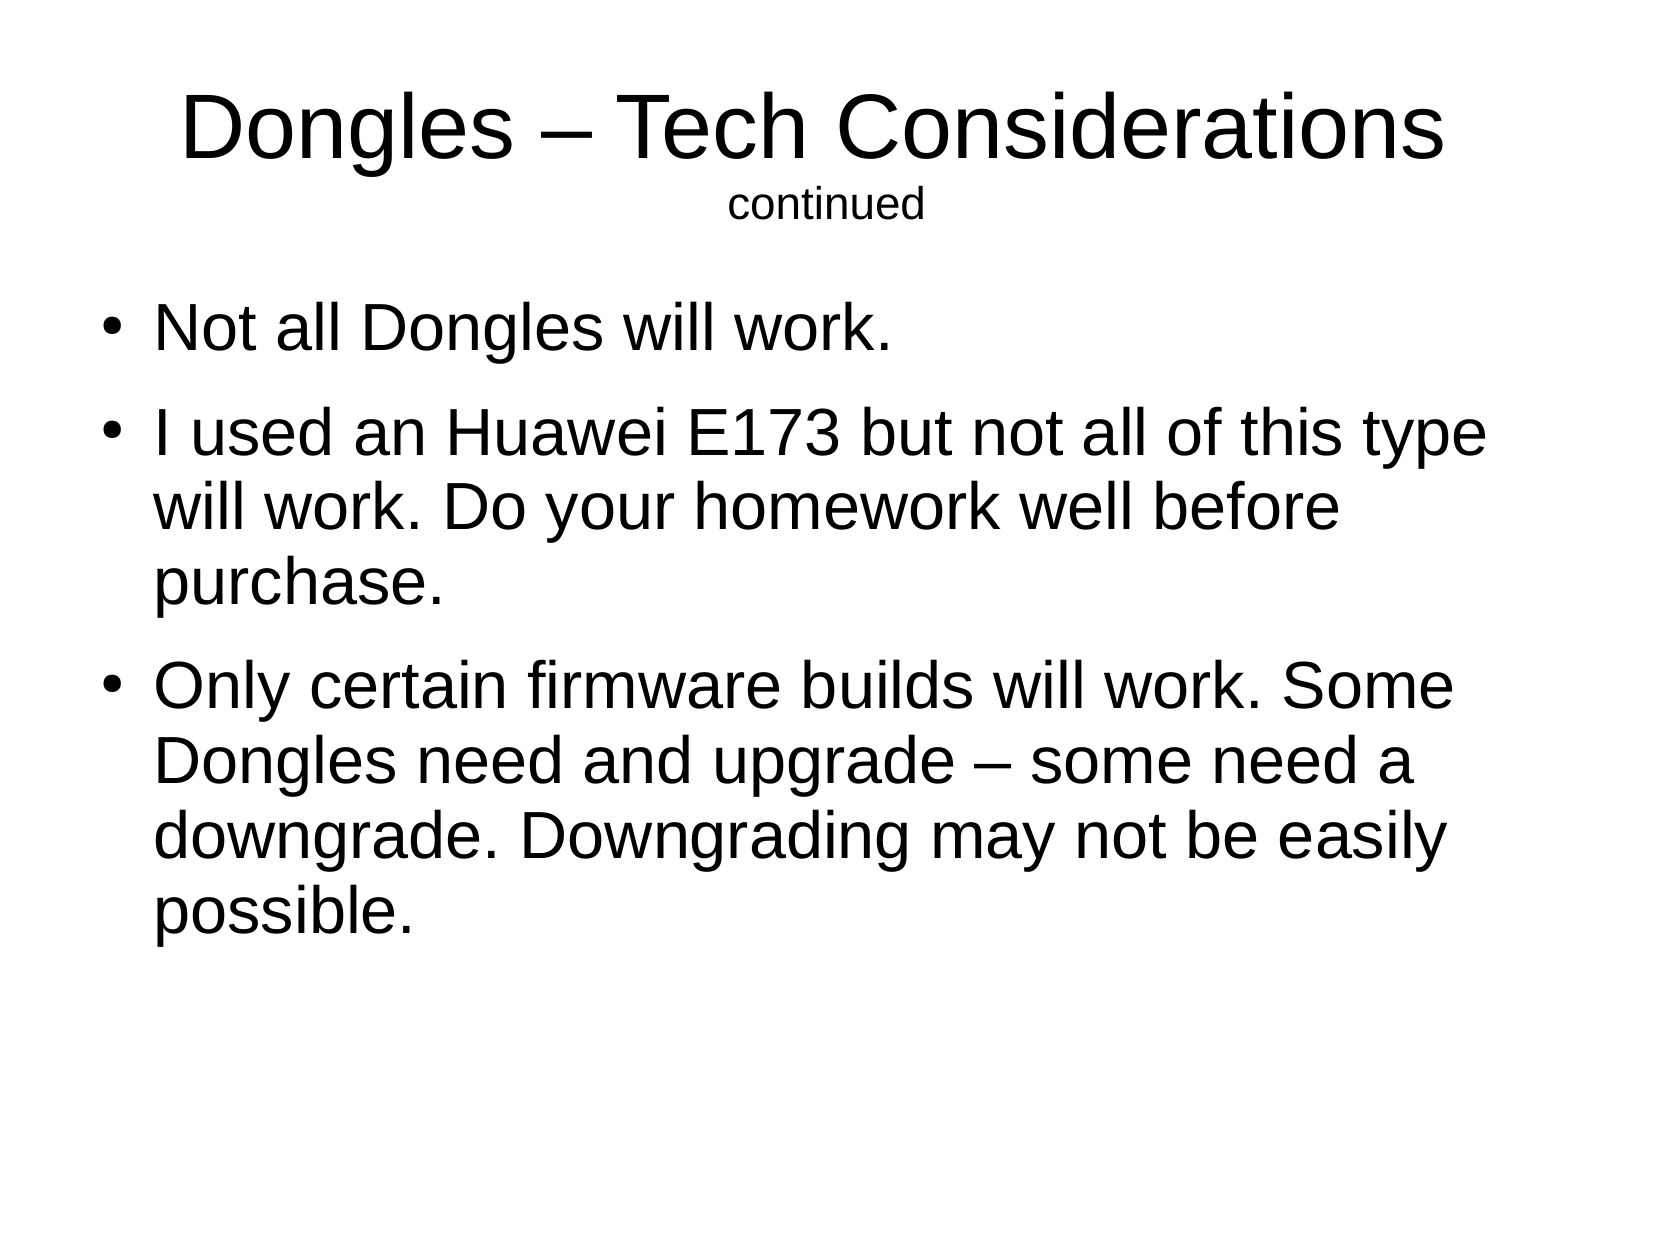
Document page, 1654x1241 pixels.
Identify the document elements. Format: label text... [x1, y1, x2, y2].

title Dongles – Tech Considerations continued [82, 49, 1571, 257]
list Not all Dongles will work. I used an Huawei E173 but not all of this type will work. Do your homework well before purchase. Only certain firmware builds will work. Some Dongles need and upgrade – some need a downgrade. Downgrading may not be easily possible. [82, 290, 1538, 1010]
